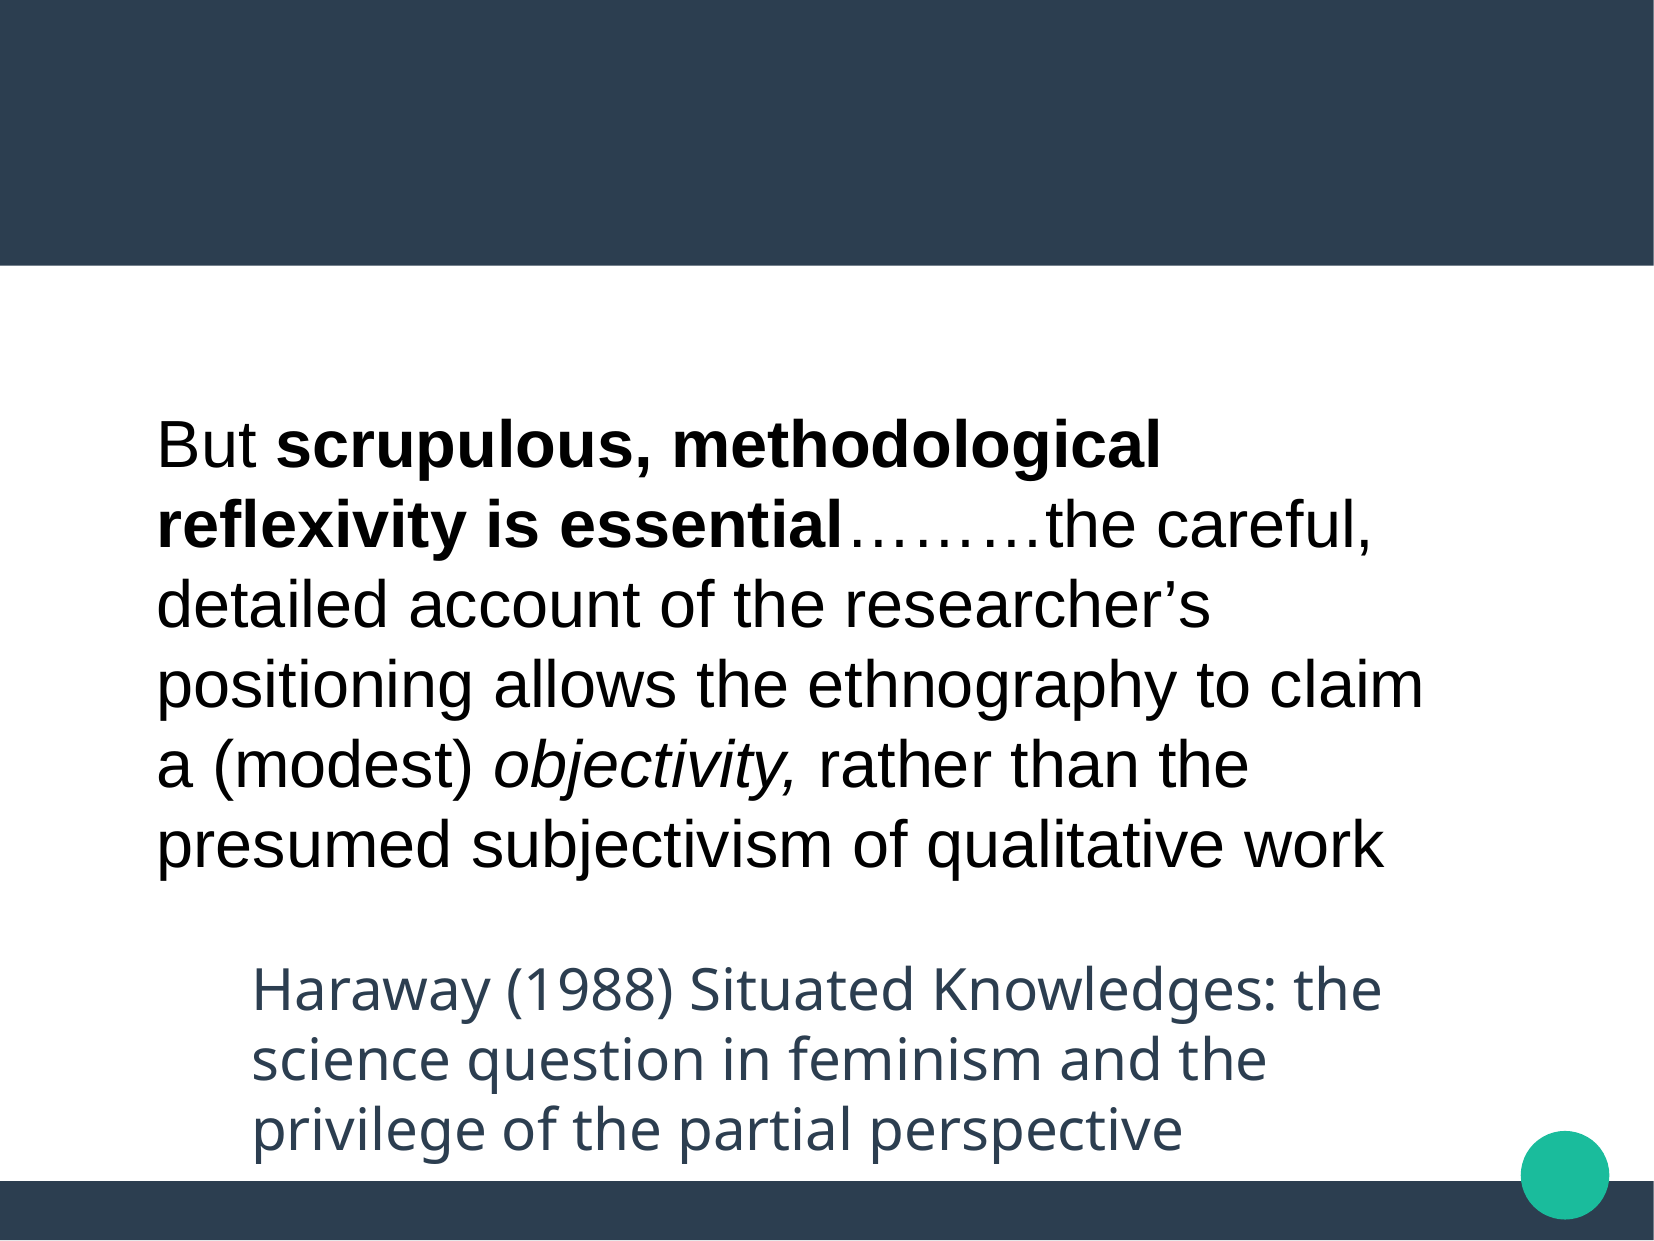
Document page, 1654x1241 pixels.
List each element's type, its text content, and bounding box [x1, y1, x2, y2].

title But scrupulous, methodological reflexivity is essential………the careful, detailed account of the researcher’s positioning allows the ethnography to claim a (modest) objectivity, rather than the presumed subjectivism of qualitative work [106, 259, 1457, 943]
subtitle Haraway (1988) Situated Knowledges: the science question in feminism and the privilege of the partial perspective [200, 944, 1526, 1208]
